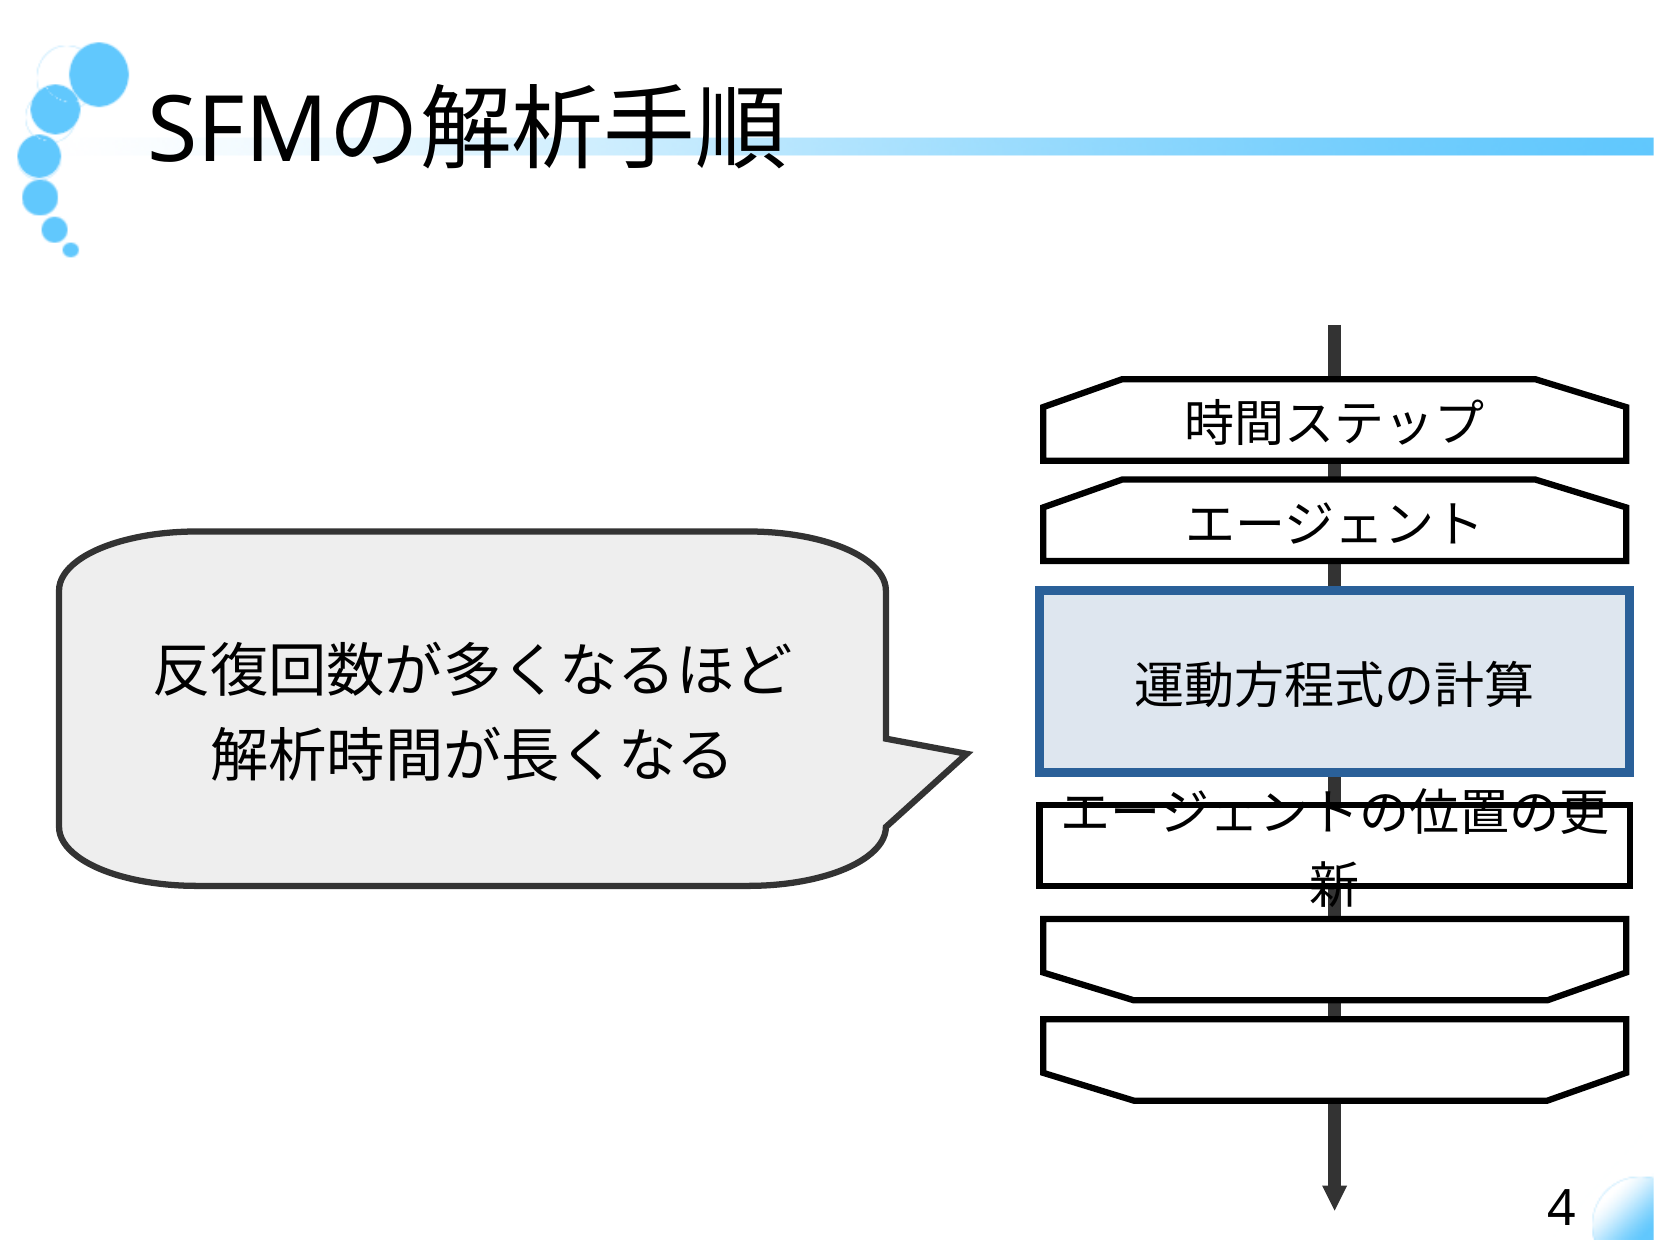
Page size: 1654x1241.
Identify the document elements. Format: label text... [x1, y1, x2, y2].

text_box 時間ステップ [1043, 379, 1627, 461]
title SFMの解析手順 [147, 55, 1636, 266]
text_box エージェントの位置の更新 [1367, 804, 1382, 823]
text_box [1043, 1019, 1627, 1101]
text_box エージェントの位置の更新 [1039, 804, 1630, 886]
text_box エージェント [1043, 479, 1627, 562]
text_box 反復回数が多くなるほど 解析時間が長くなる [59, 531, 967, 886]
picture [0, 0, 1654, 1240]
text_box エージェントの位置の更新 [1517, 804, 1532, 823]
text_box 運動方程式の計算 [1039, 590, 1630, 773]
text_box [1043, 918, 1627, 1001]
